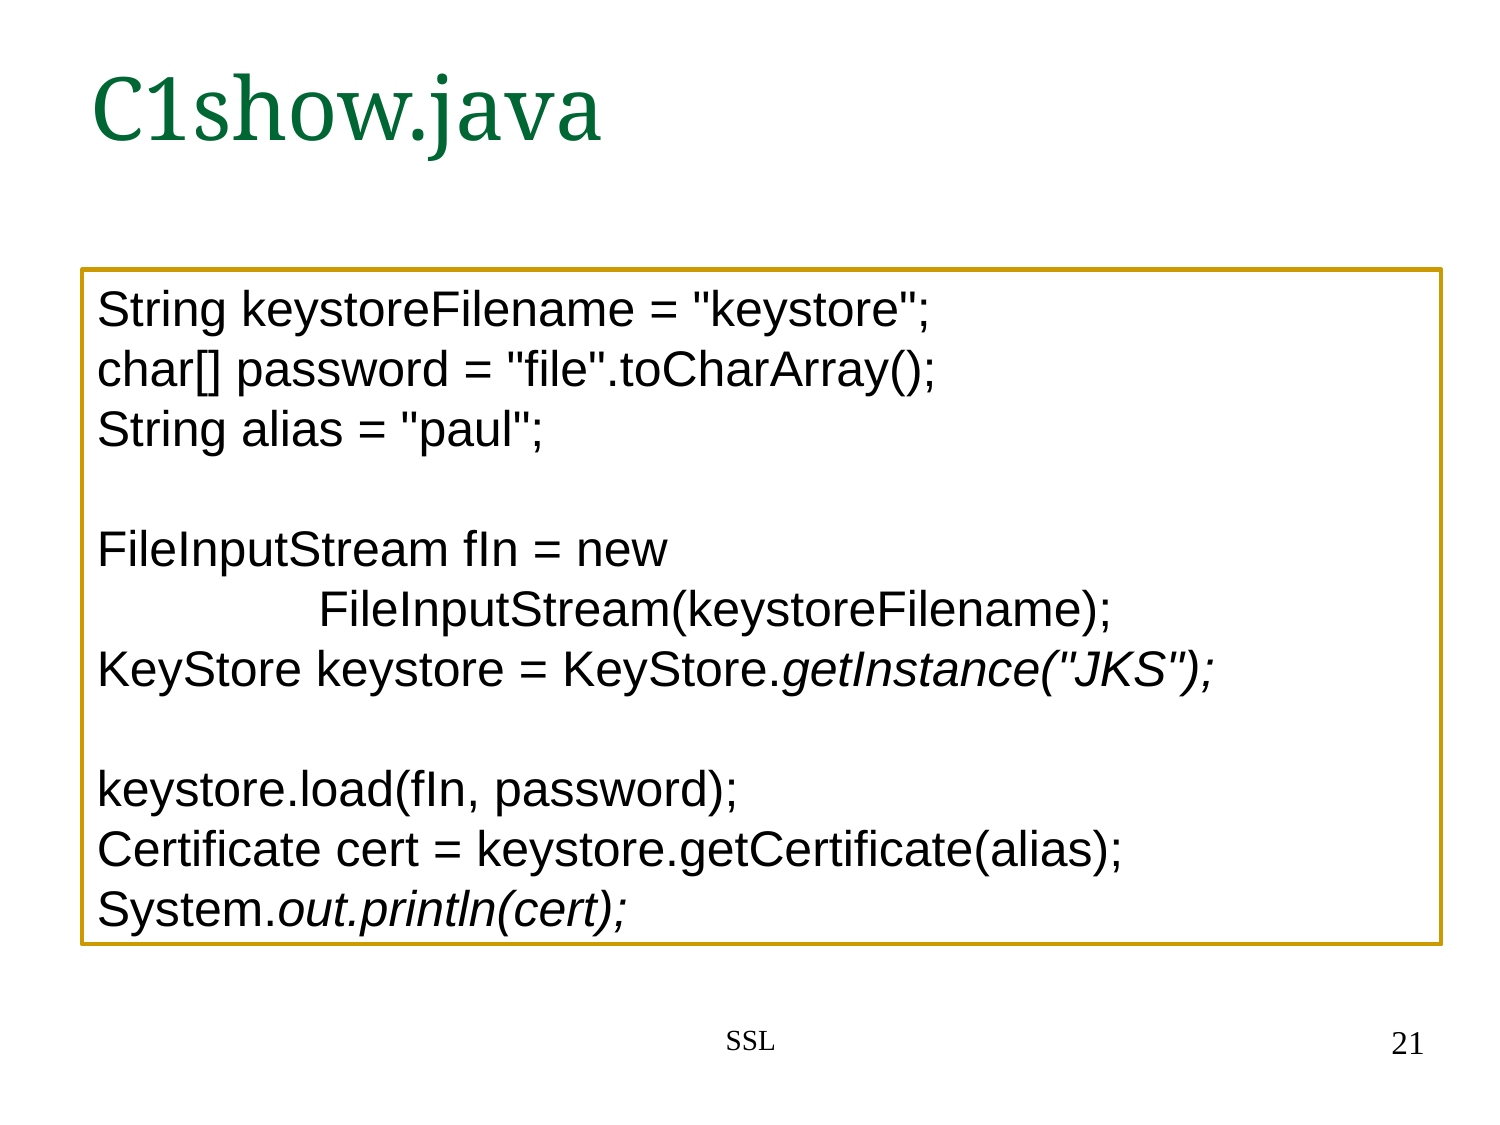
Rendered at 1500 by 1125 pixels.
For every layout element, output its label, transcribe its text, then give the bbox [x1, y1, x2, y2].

title C1show.java [75, 45, 1425, 233]
text_box String keystoreFilename = "keystore"; char[] password = "file".toCharArray(); String alias = "paul"; FileInputStream fIn = new FileInputStream(keystoreFilename); KeyStore keystore = KeyStore.getInstance("JKS"); keystore.load(fIn, password); Certificate cert = keystore.getCertificate(alias); System.out.println(cert); [82, 269, 1442, 945]
